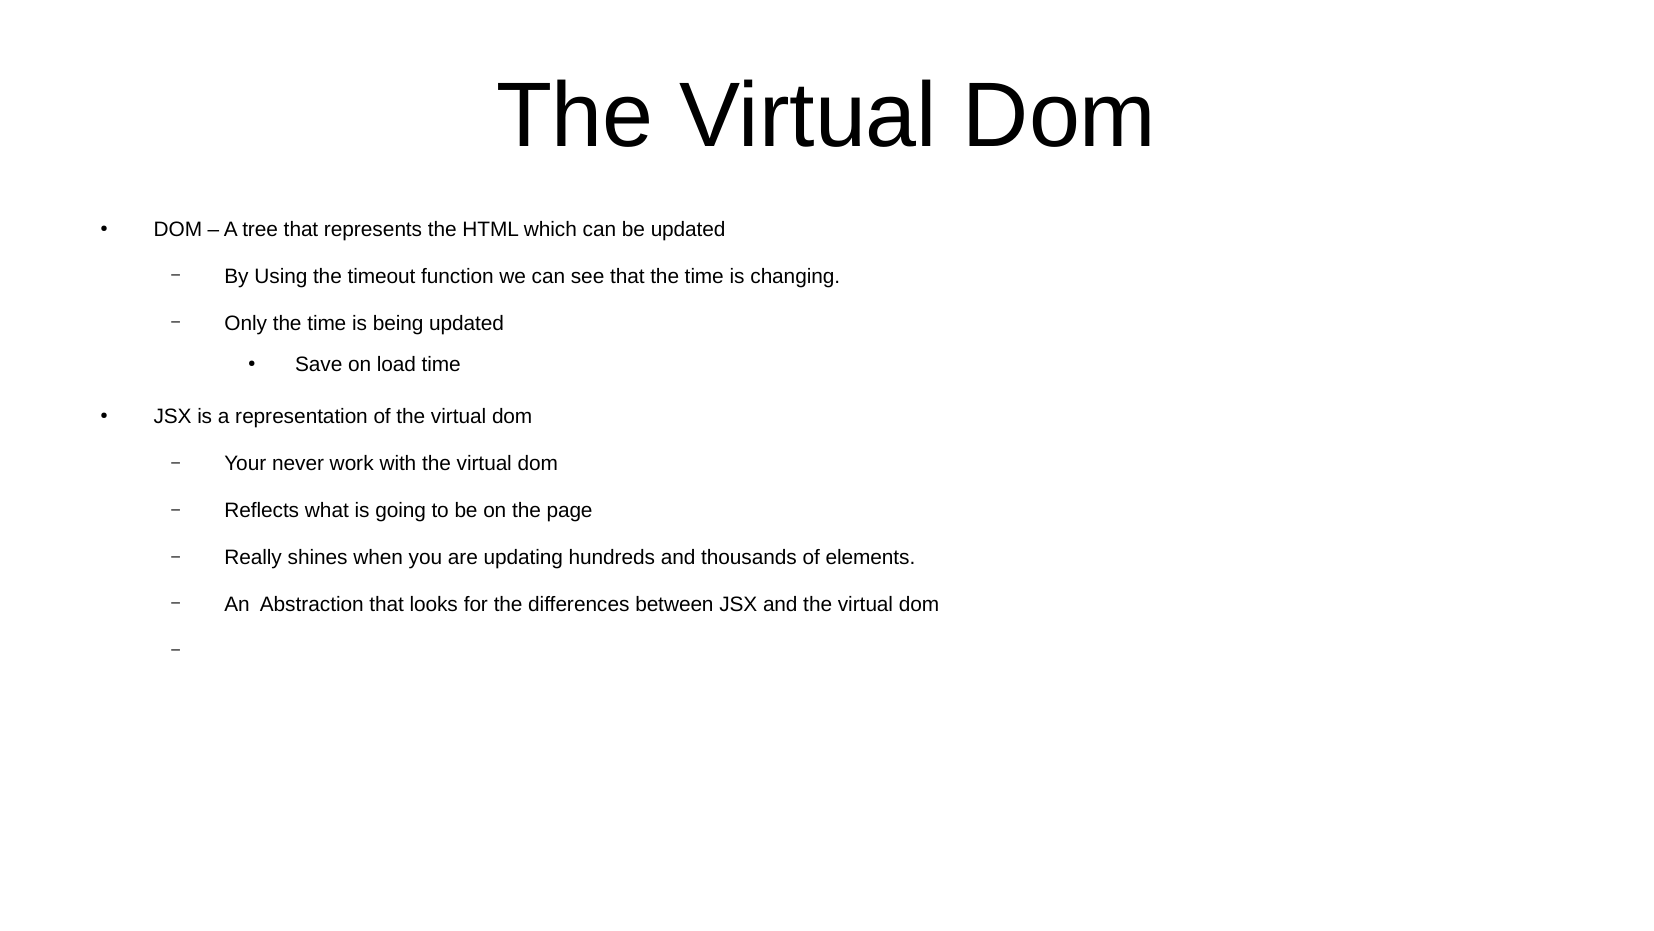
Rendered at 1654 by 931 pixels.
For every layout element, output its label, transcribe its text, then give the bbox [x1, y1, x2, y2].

title The Virtual Dom [82, 37, 1571, 193]
list DOM – A tree that represents the HTML which can be updated By Using the timeout function we can see that the time is changing. Only the time is being updated Save on load time JSX is a representation of the virtual dom Your never work with the virtual dom Reflects what is going to be on the page Really shines when you are updating hundreds and thousands of elements. An Abstraction that looks for the differences between JSX and the virtual dom [82, 217, 1621, 916]
